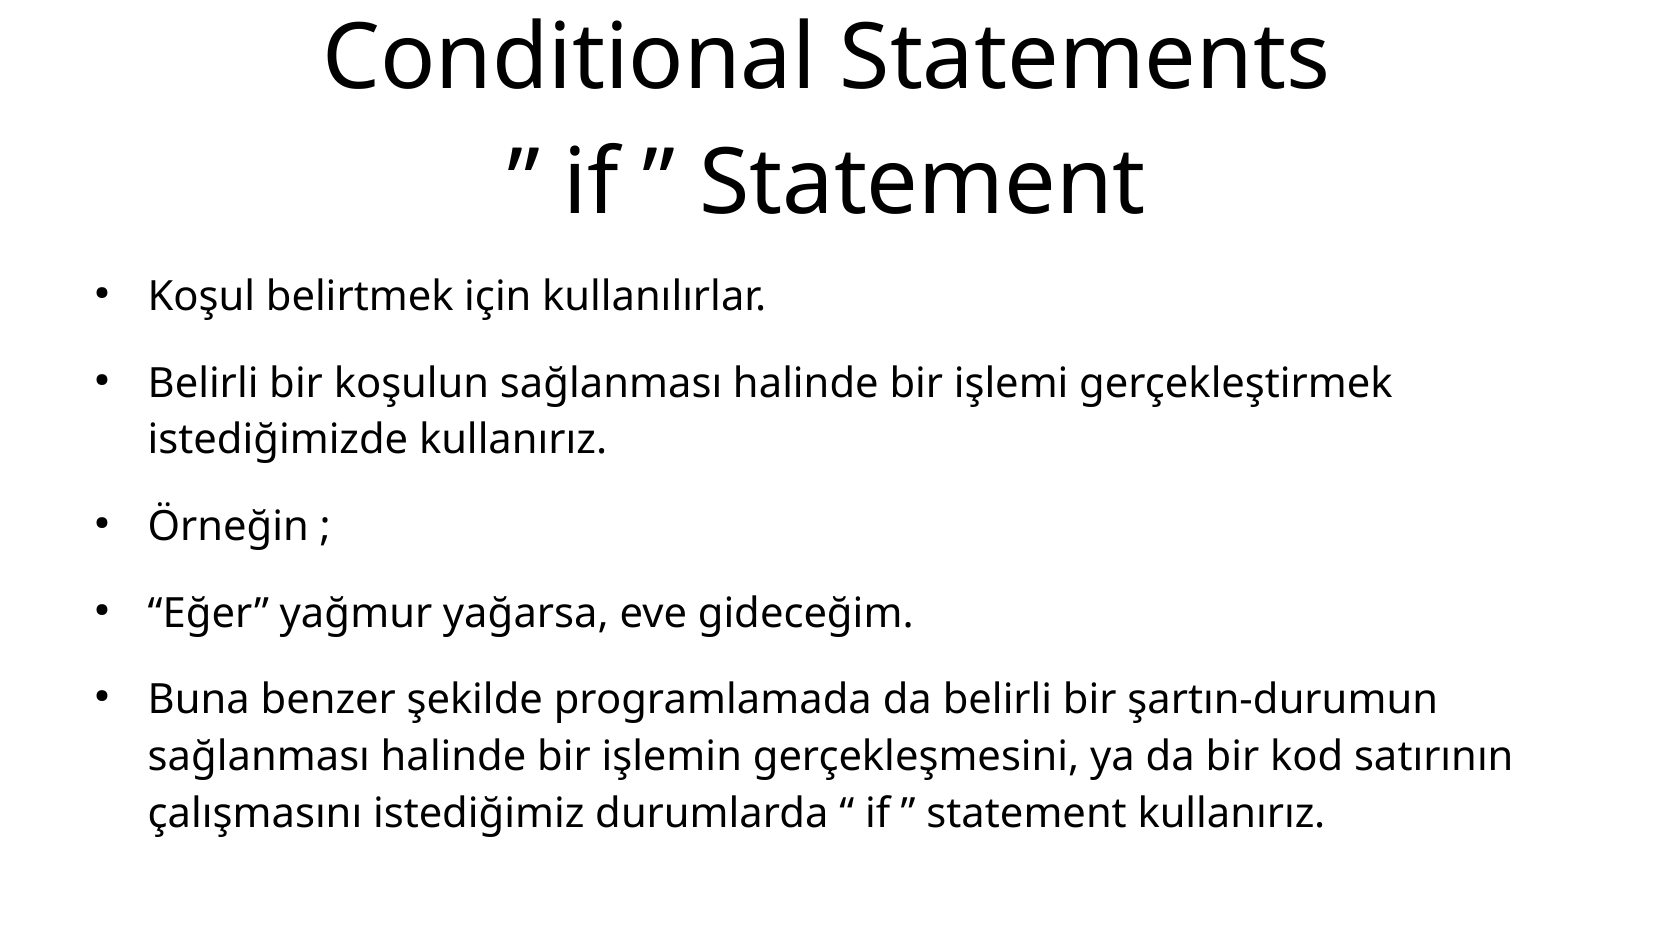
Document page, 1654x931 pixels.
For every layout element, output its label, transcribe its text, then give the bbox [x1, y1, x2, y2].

title Conditional Statements ” if ” Statement [82, 0, 1571, 243]
list Koşul belirtmek için kullanılırlar. Belirli bir koşulun sağlanması halinde bir işlemi gerçekleştirmek istediğimizde kullanırız. Örneğin ; “Eğer” yağmur yağarsa, eve gideceğim. Buna benzer şekilde programlamada da belirli bir şartın-durumun sağlanması halinde bir işlemin gerçekleşmesini, ya da bir kod satırının çalışmasını istediğimiz durumlarda “ if ” statement kullanırız. [76, 265, 1565, 886]
